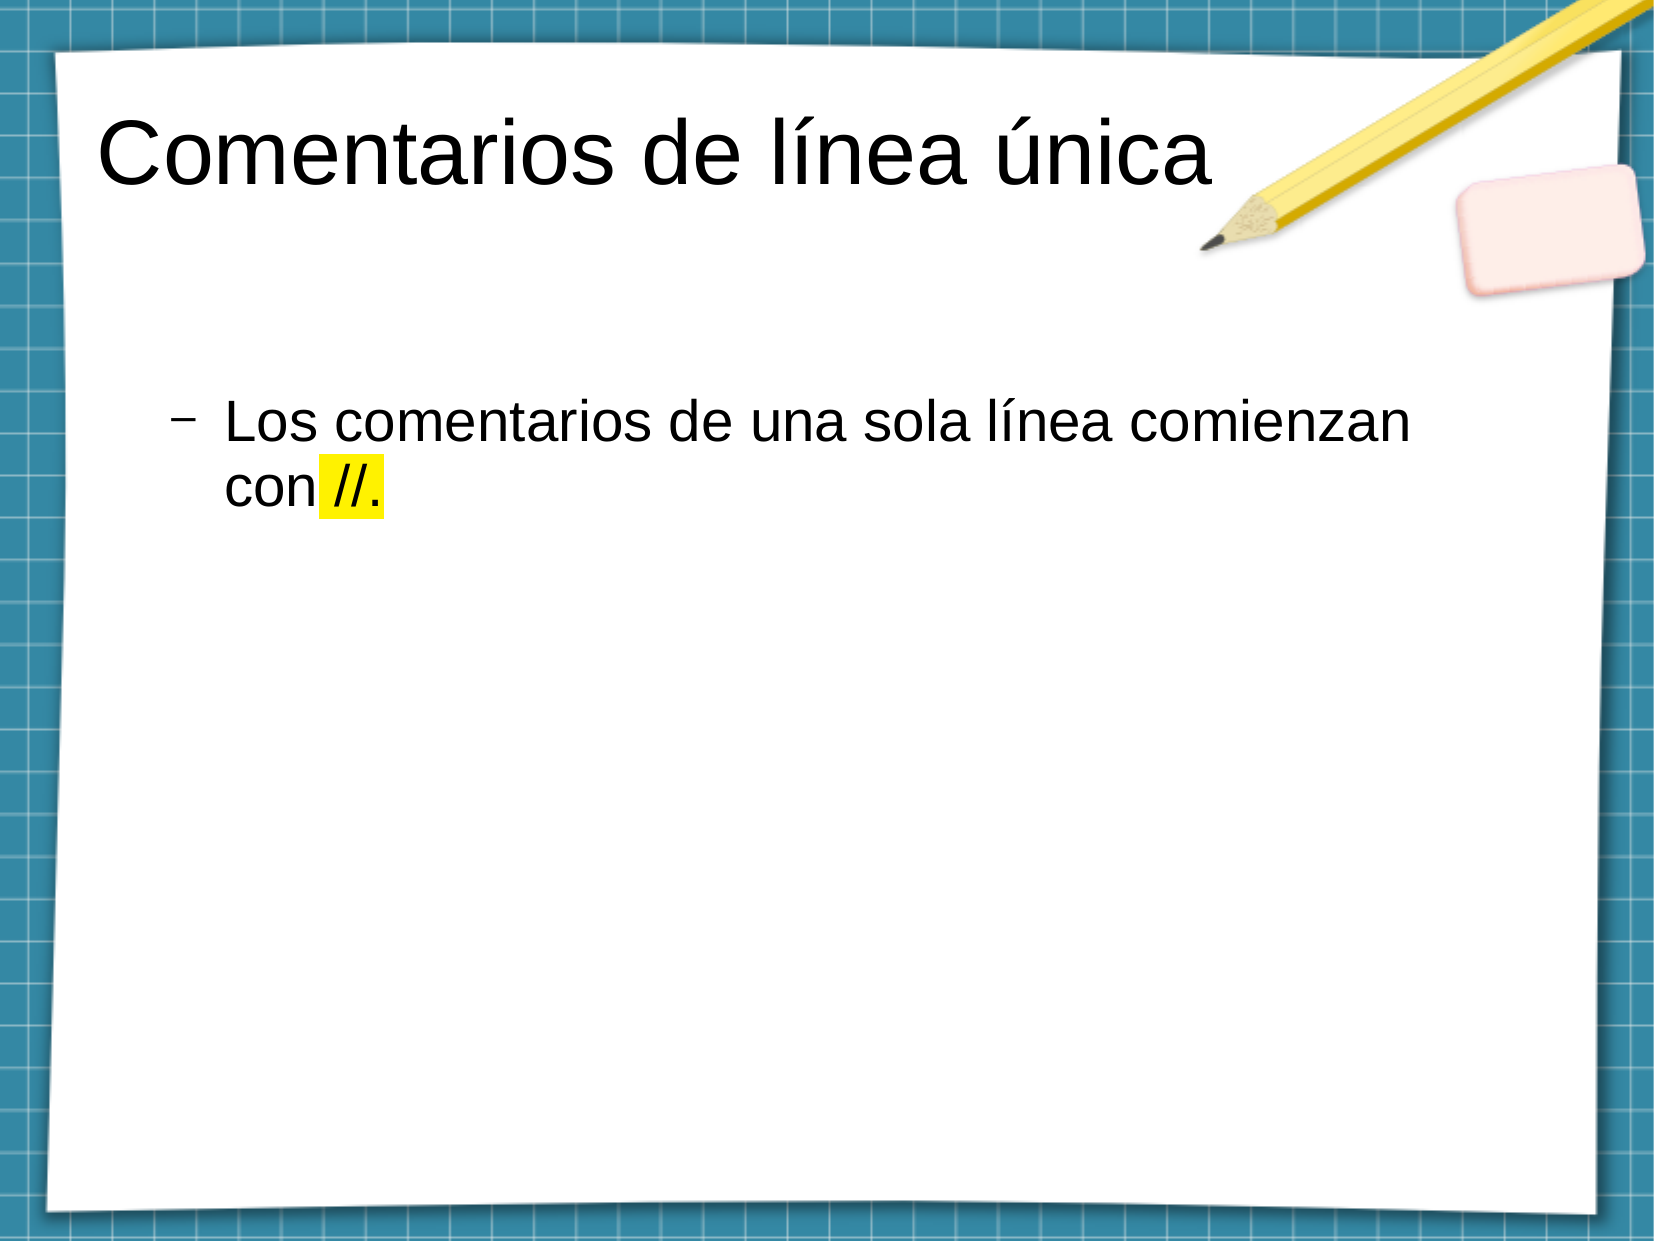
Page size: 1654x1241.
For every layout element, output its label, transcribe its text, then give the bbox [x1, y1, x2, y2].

list Los comentarios de una sola línea comienzan con //. [82, 290, 1571, 1010]
title Comentarios de línea única [82, 49, 1229, 257]
picture [0, 0, 1654, 1241]
